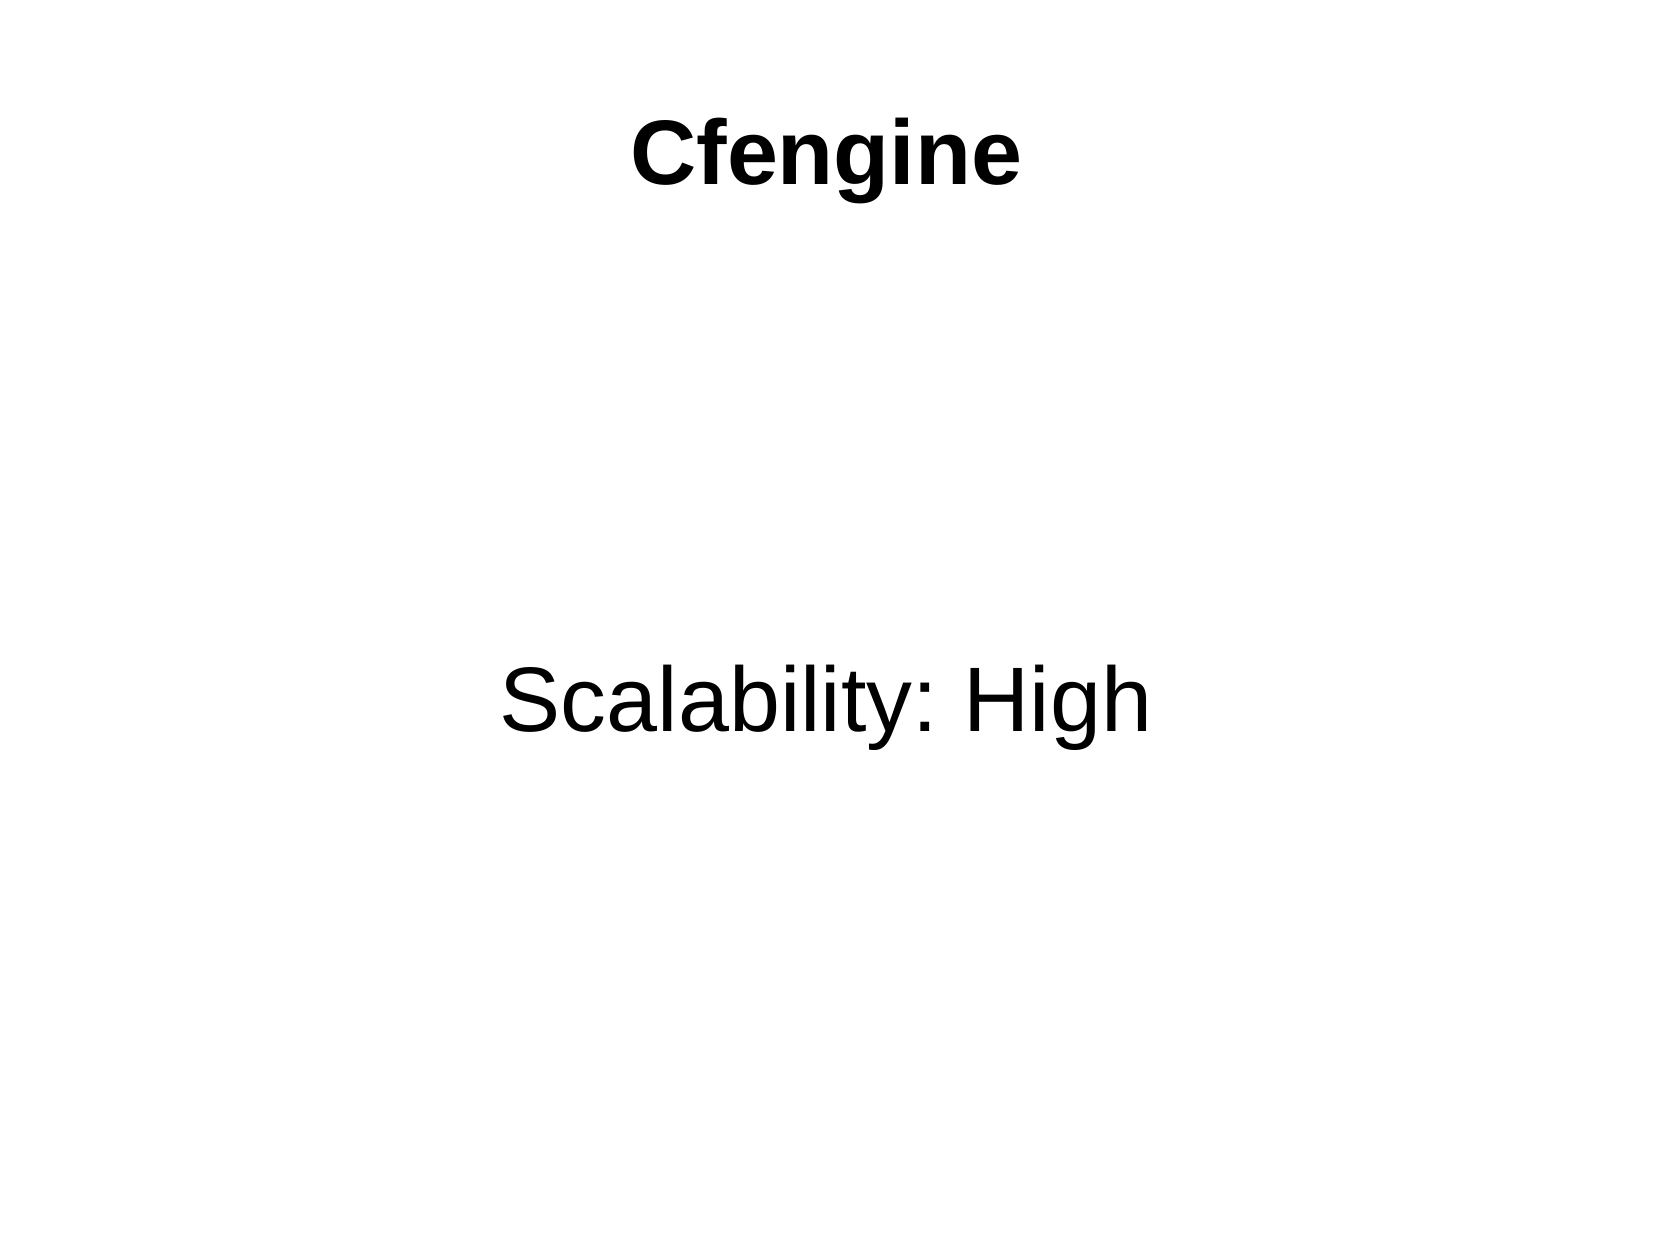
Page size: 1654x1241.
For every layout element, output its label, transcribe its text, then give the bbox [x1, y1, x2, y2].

title Cfengine [82, 49, 1571, 257]
subtitle Scalability: High [82, 290, 1571, 1109]
